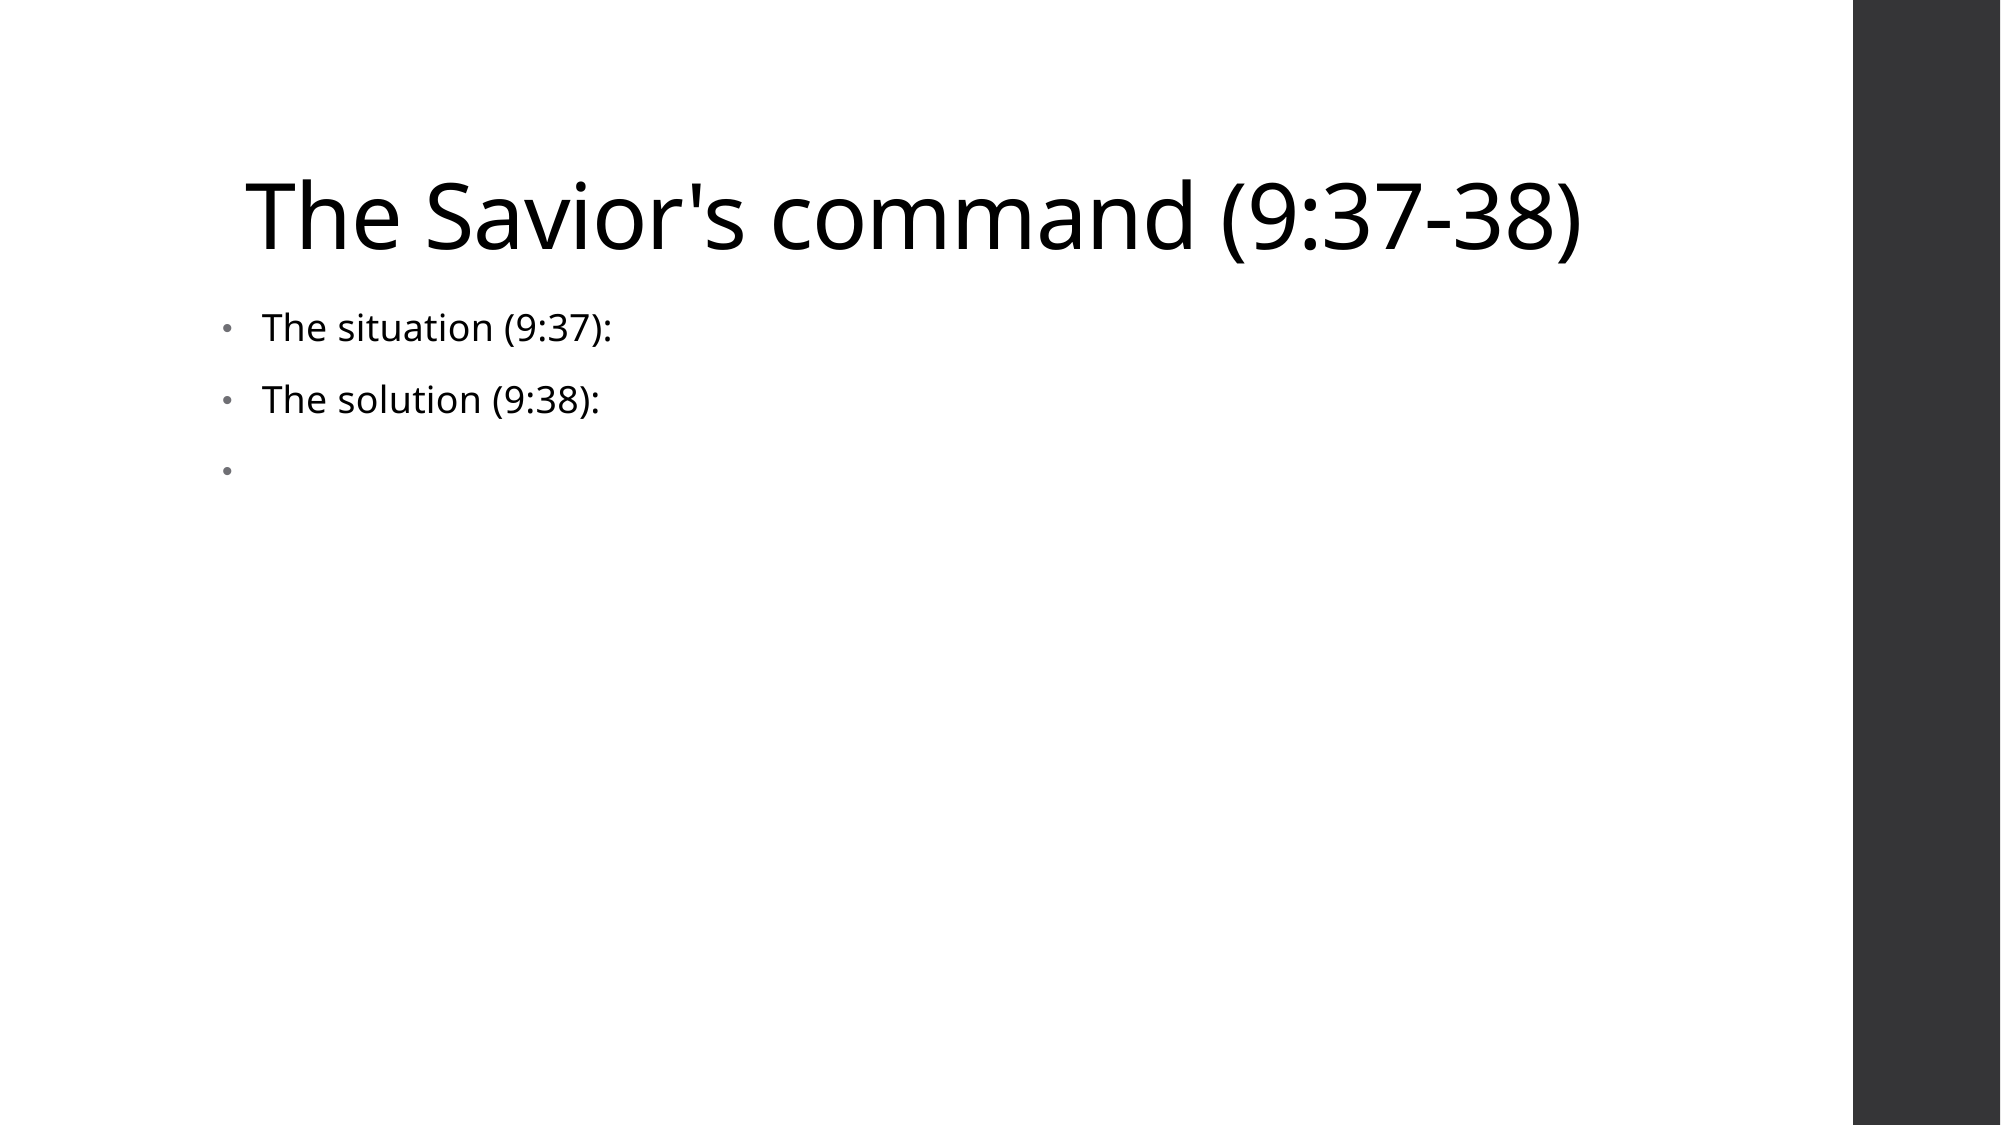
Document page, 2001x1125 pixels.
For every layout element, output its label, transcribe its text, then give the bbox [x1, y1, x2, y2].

list The situation (9:37): The solution (9:38): [206, 299, 1617, 1014]
title The Savior's command (9:37-38) [206, 60, 1797, 278]
